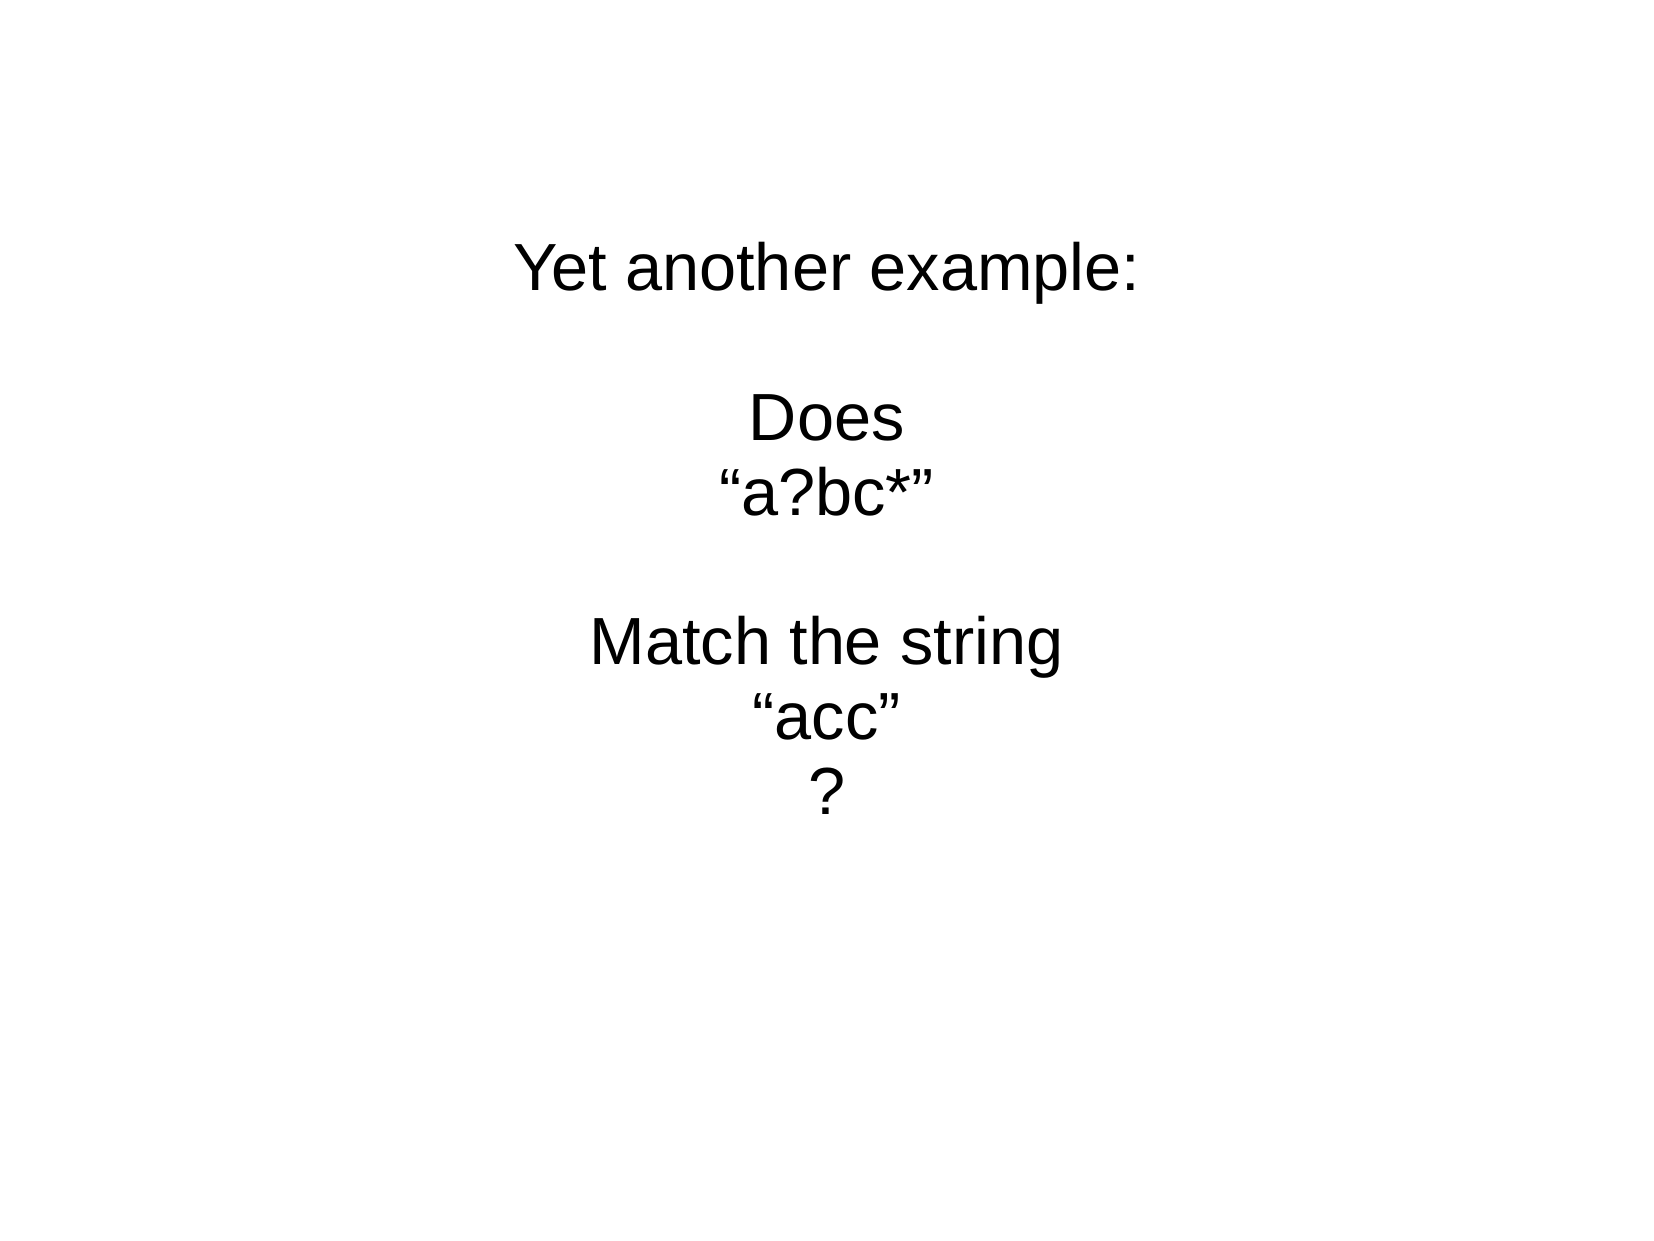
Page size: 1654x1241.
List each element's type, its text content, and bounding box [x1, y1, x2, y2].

subtitle Yet another example: Does “a?bc*” Match the string “acc” ? [82, 49, 1571, 1010]
